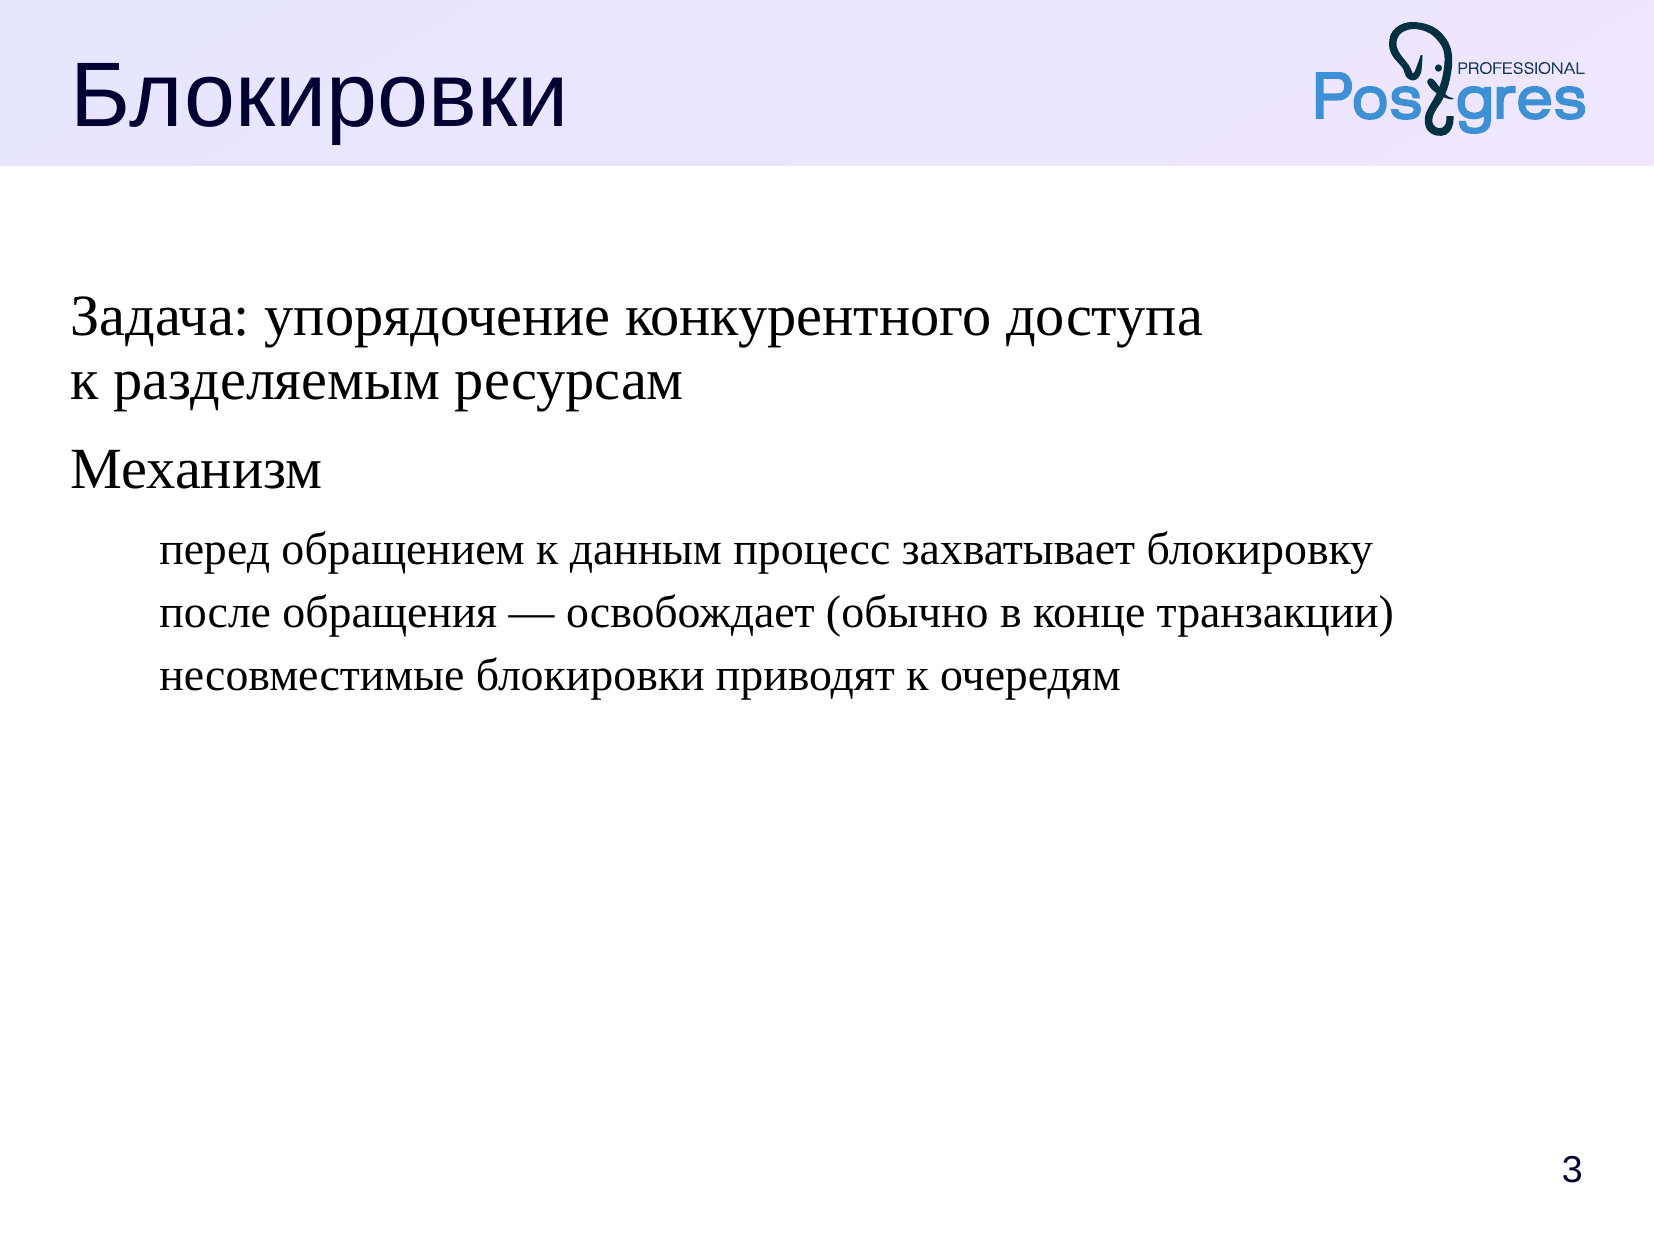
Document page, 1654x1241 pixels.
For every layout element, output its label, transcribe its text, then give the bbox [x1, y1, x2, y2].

title Блокировки [70, 43, 1241, 147]
list Задача: упорядочение конкурентного доступа к разделяемым ресурсам Механизм перед обращением к данным процесс захватывает блокировку после обращения — освобождает (обычно в конце транзакции) несовместимые блокировки приводят к очередям [70, 283, 1583, 1141]
